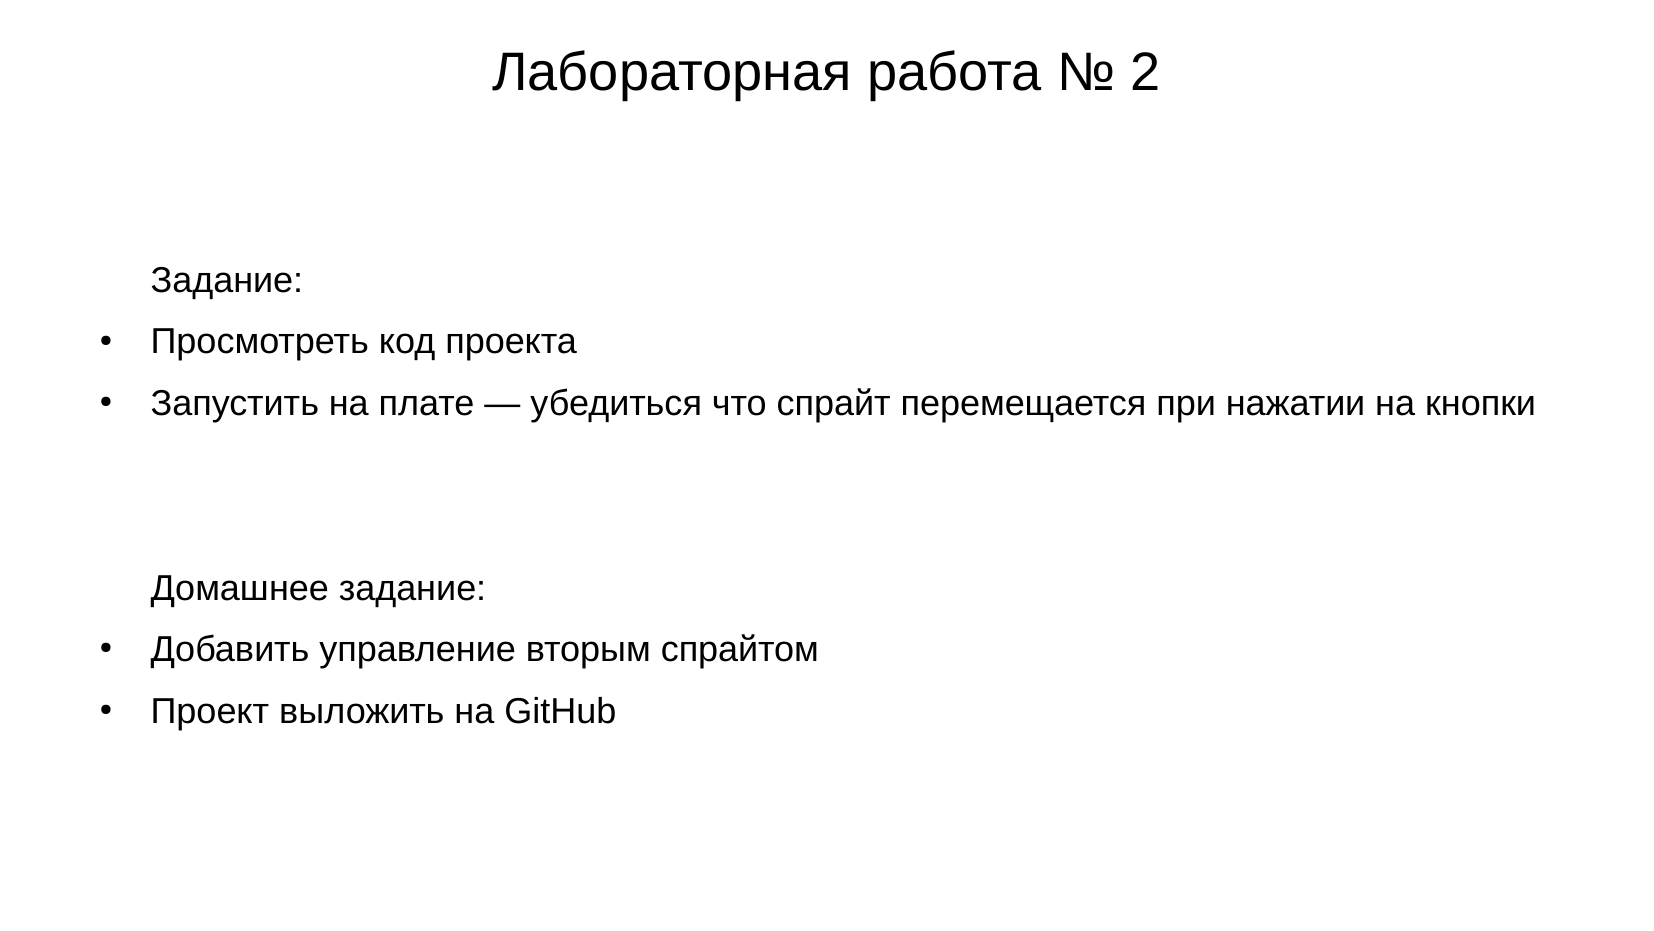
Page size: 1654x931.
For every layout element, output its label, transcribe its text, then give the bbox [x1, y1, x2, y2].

title Лабораторная работа № 2 [82, 37, 1571, 107]
list Задание: Просмотреть код проекта Запустить на плате — убедиться что спрайт перемещается при нажатии на кнопки Домашнее задание: Добавить управление вторым спрайтом Проект выложить на GitHub [82, 259, 1571, 758]
